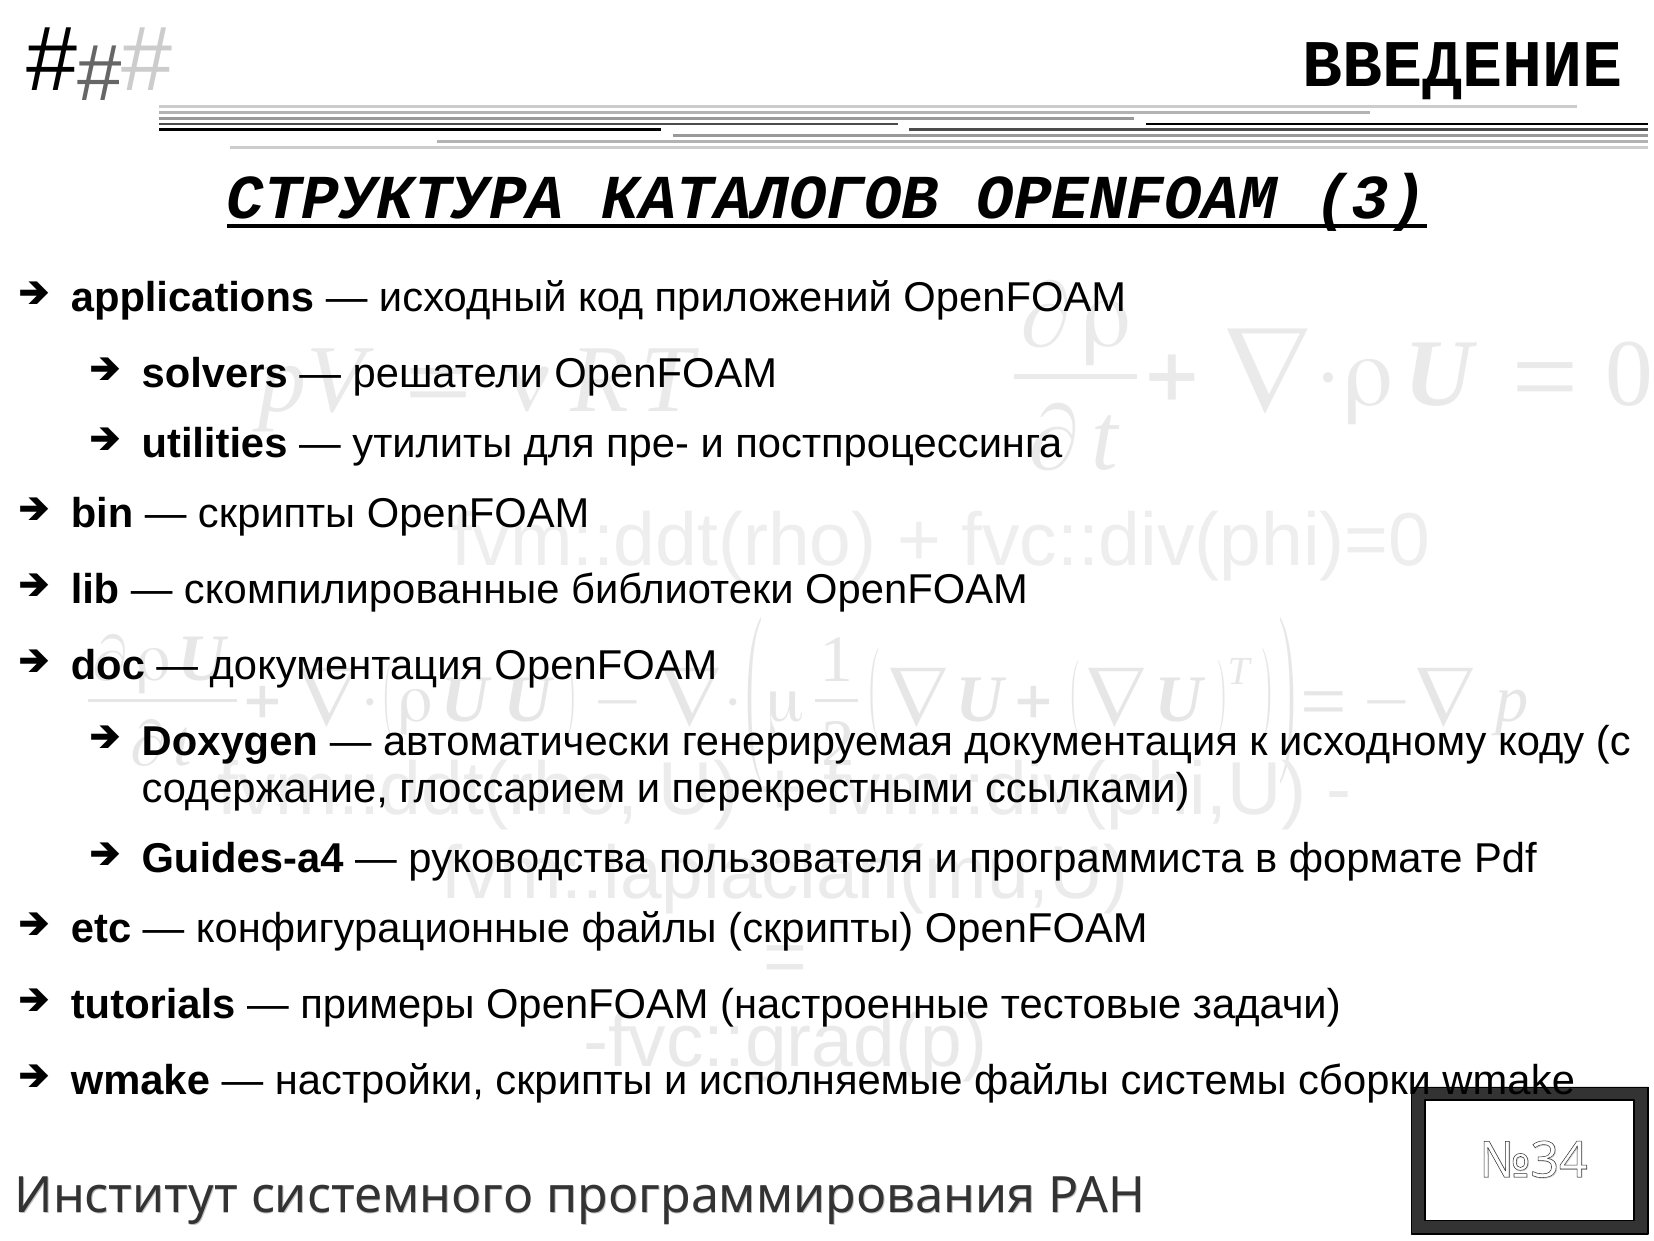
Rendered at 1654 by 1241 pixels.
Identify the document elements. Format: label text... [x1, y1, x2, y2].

list applications — исходный код приложений OpenFOAM solvers — решатели OpenFOAM utilities — утилиты для пре- и постпроцессинга bin — скрипты OpenFOAM lib — скомпилированные библиотеки OpenFOAM doc — документация OpenFOAM Doxygen — автоматически генерируемая документация к исходному коду (с содержание, глоссарием и перекрестными ссылками) Guides-a4 — руководства пользователя и программиста в формате Pdf etc — конфигурационные файлы (скрипты) OpenFOAM tutorials — примеры OpenFOAM (настроенные тестовые задачи) wmake — настройки, скрипты и исполняемые файлы системы сборки wmake [0, 274, 1654, 1104]
title СТРУКТУРА КАТАЛОГОВ OPENFOAM (3) [0, 147, 1654, 257]
